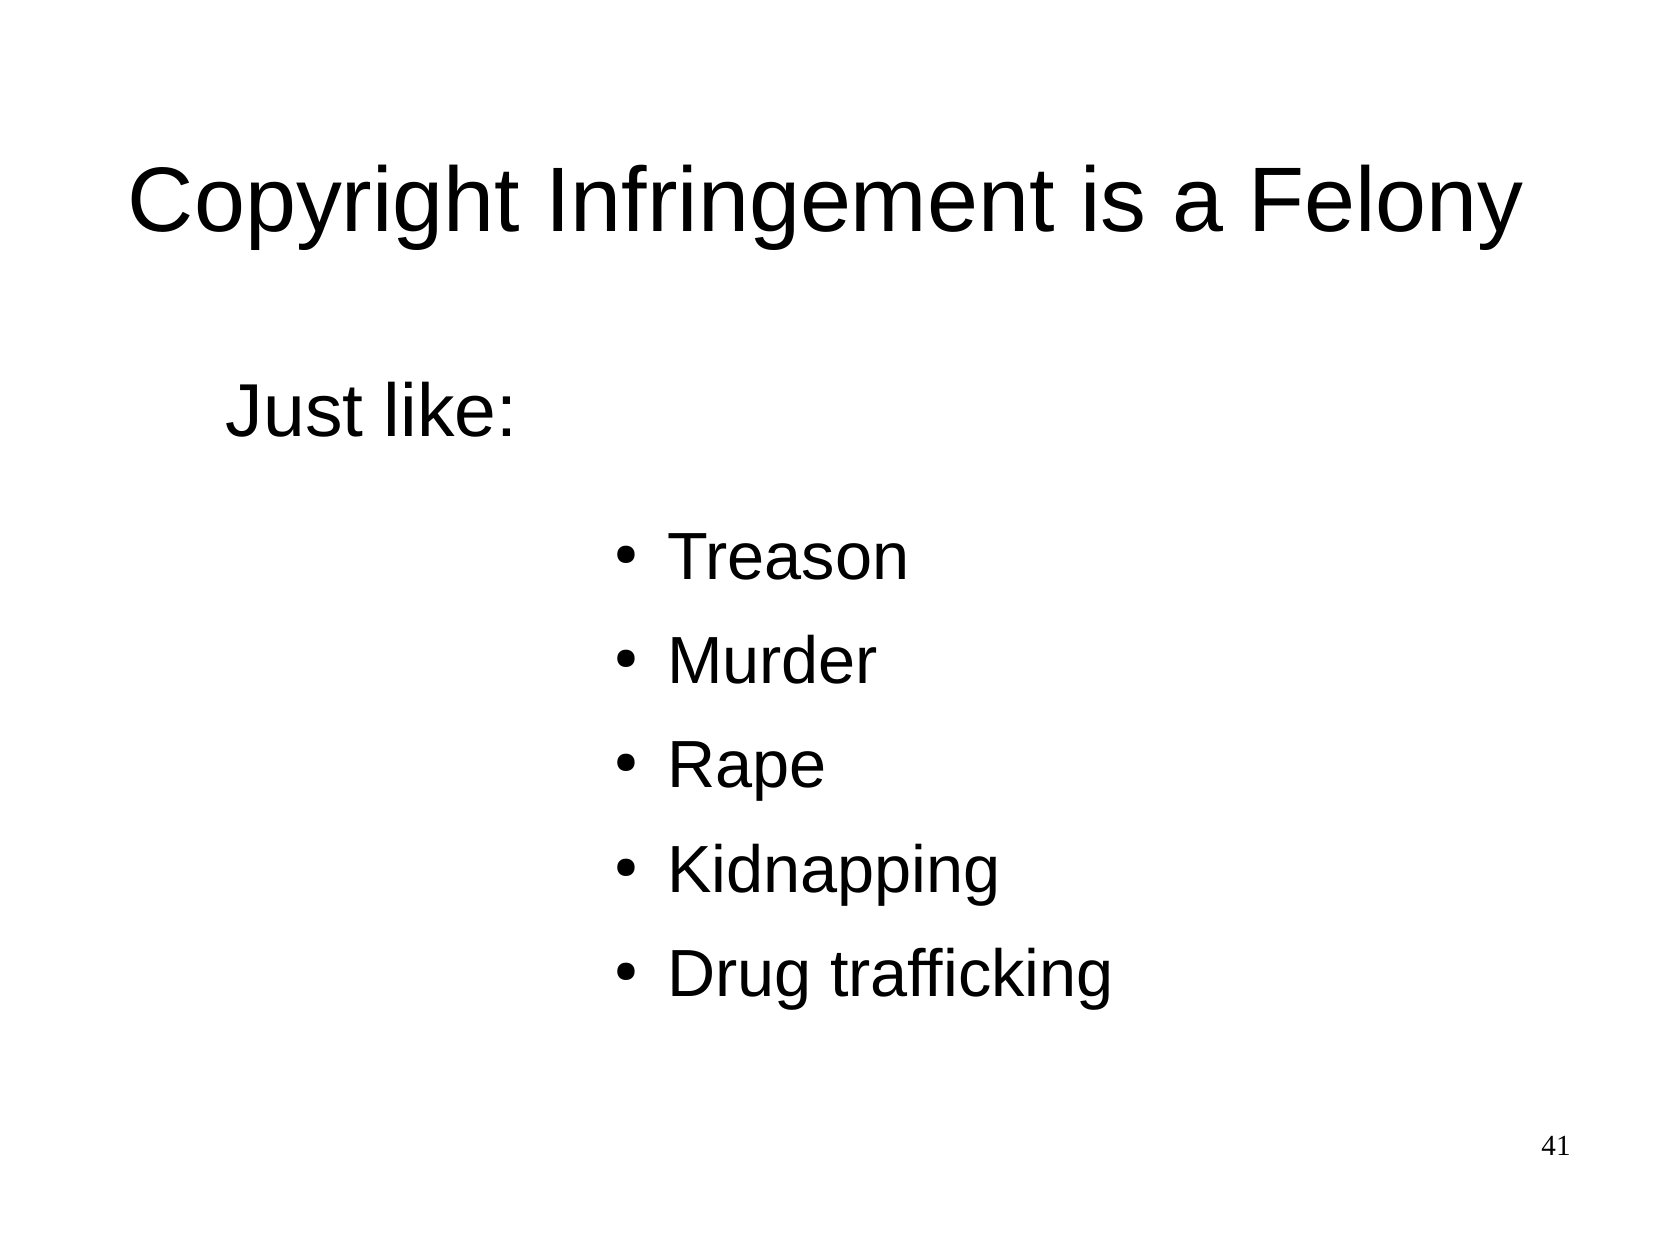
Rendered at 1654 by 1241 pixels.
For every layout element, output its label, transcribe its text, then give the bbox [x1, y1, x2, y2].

list Treason Murder Rape Kidnapping Drug trafficking [596, 518, 1208, 1044]
text_box Just like: [211, 361, 699, 460]
title Copyright Infringement is a Felony [82, 96, 1571, 304]
